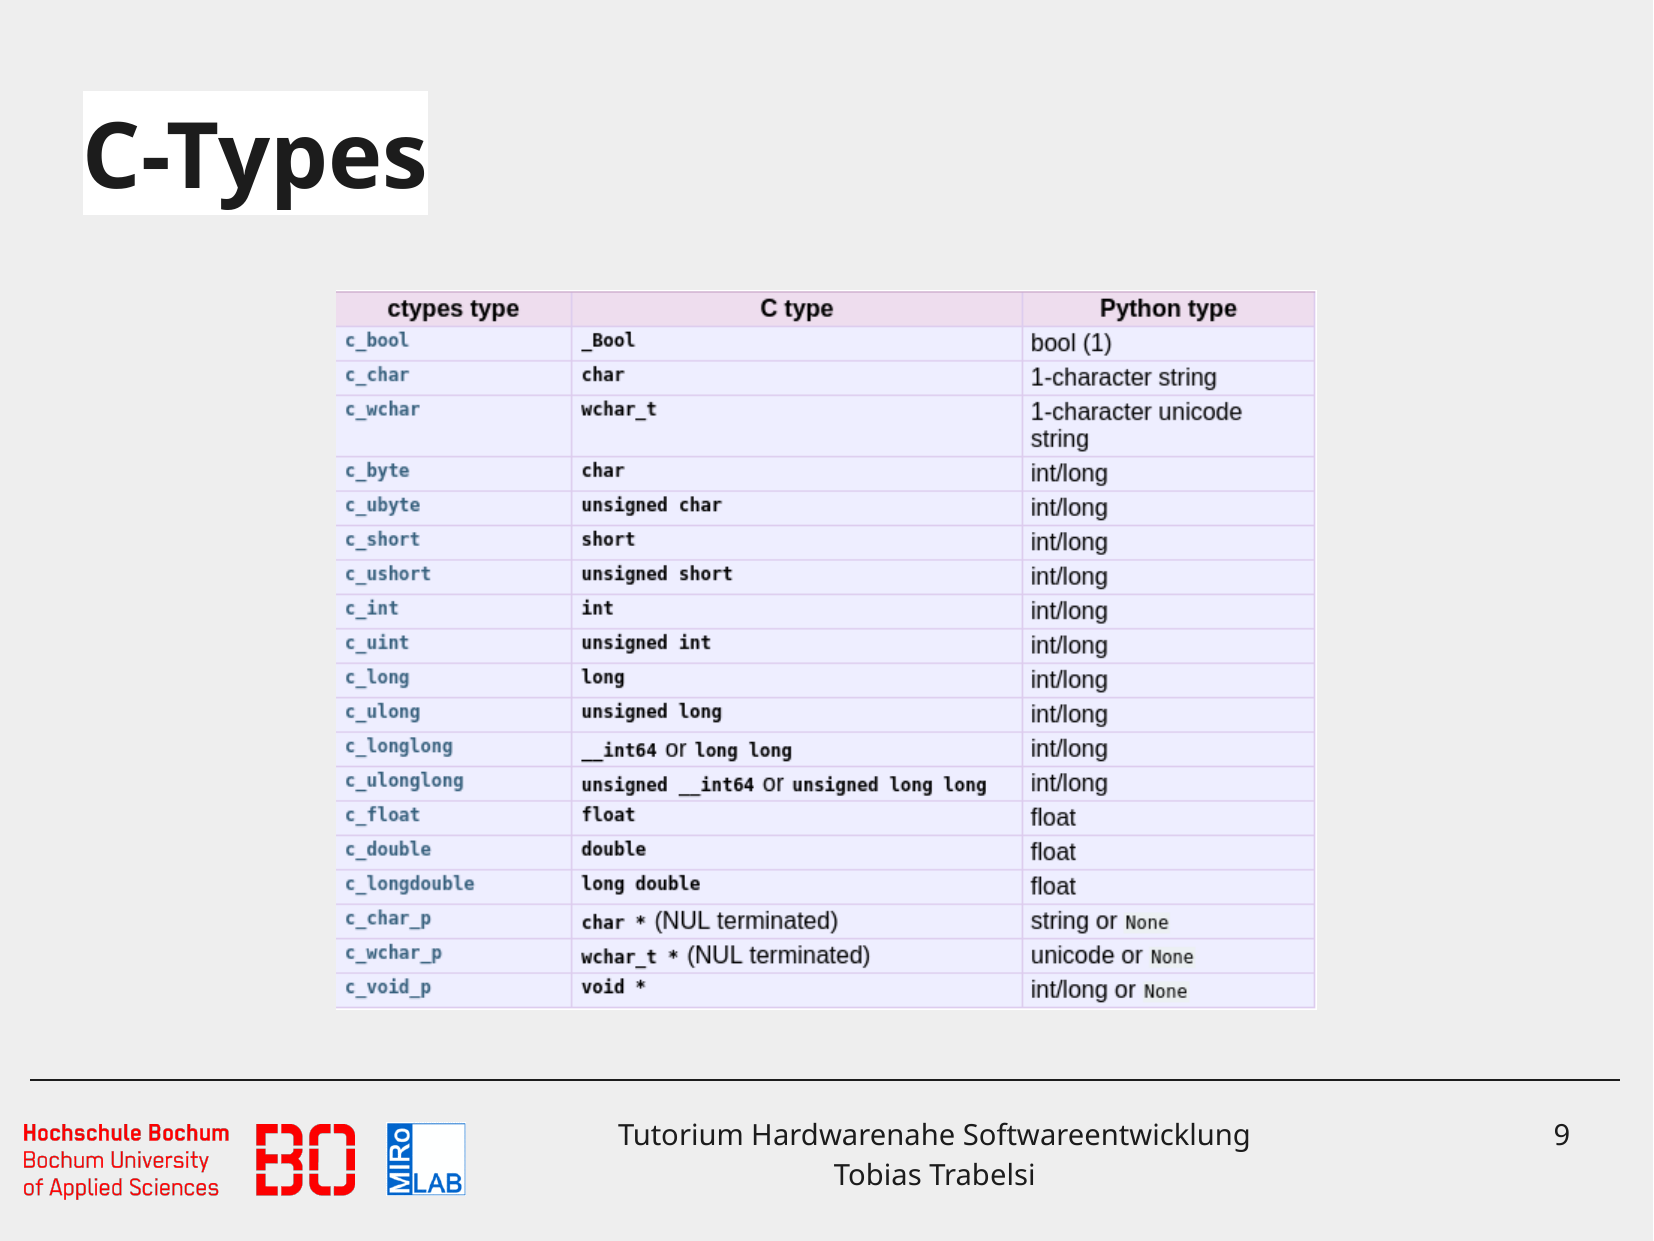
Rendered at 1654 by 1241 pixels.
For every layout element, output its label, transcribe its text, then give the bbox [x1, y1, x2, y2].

title C-Types [82, 49, 1561, 257]
picture [24, 1124, 355, 1200]
picture [336, 290, 1317, 1010]
picture [386, 1122, 466, 1196]
